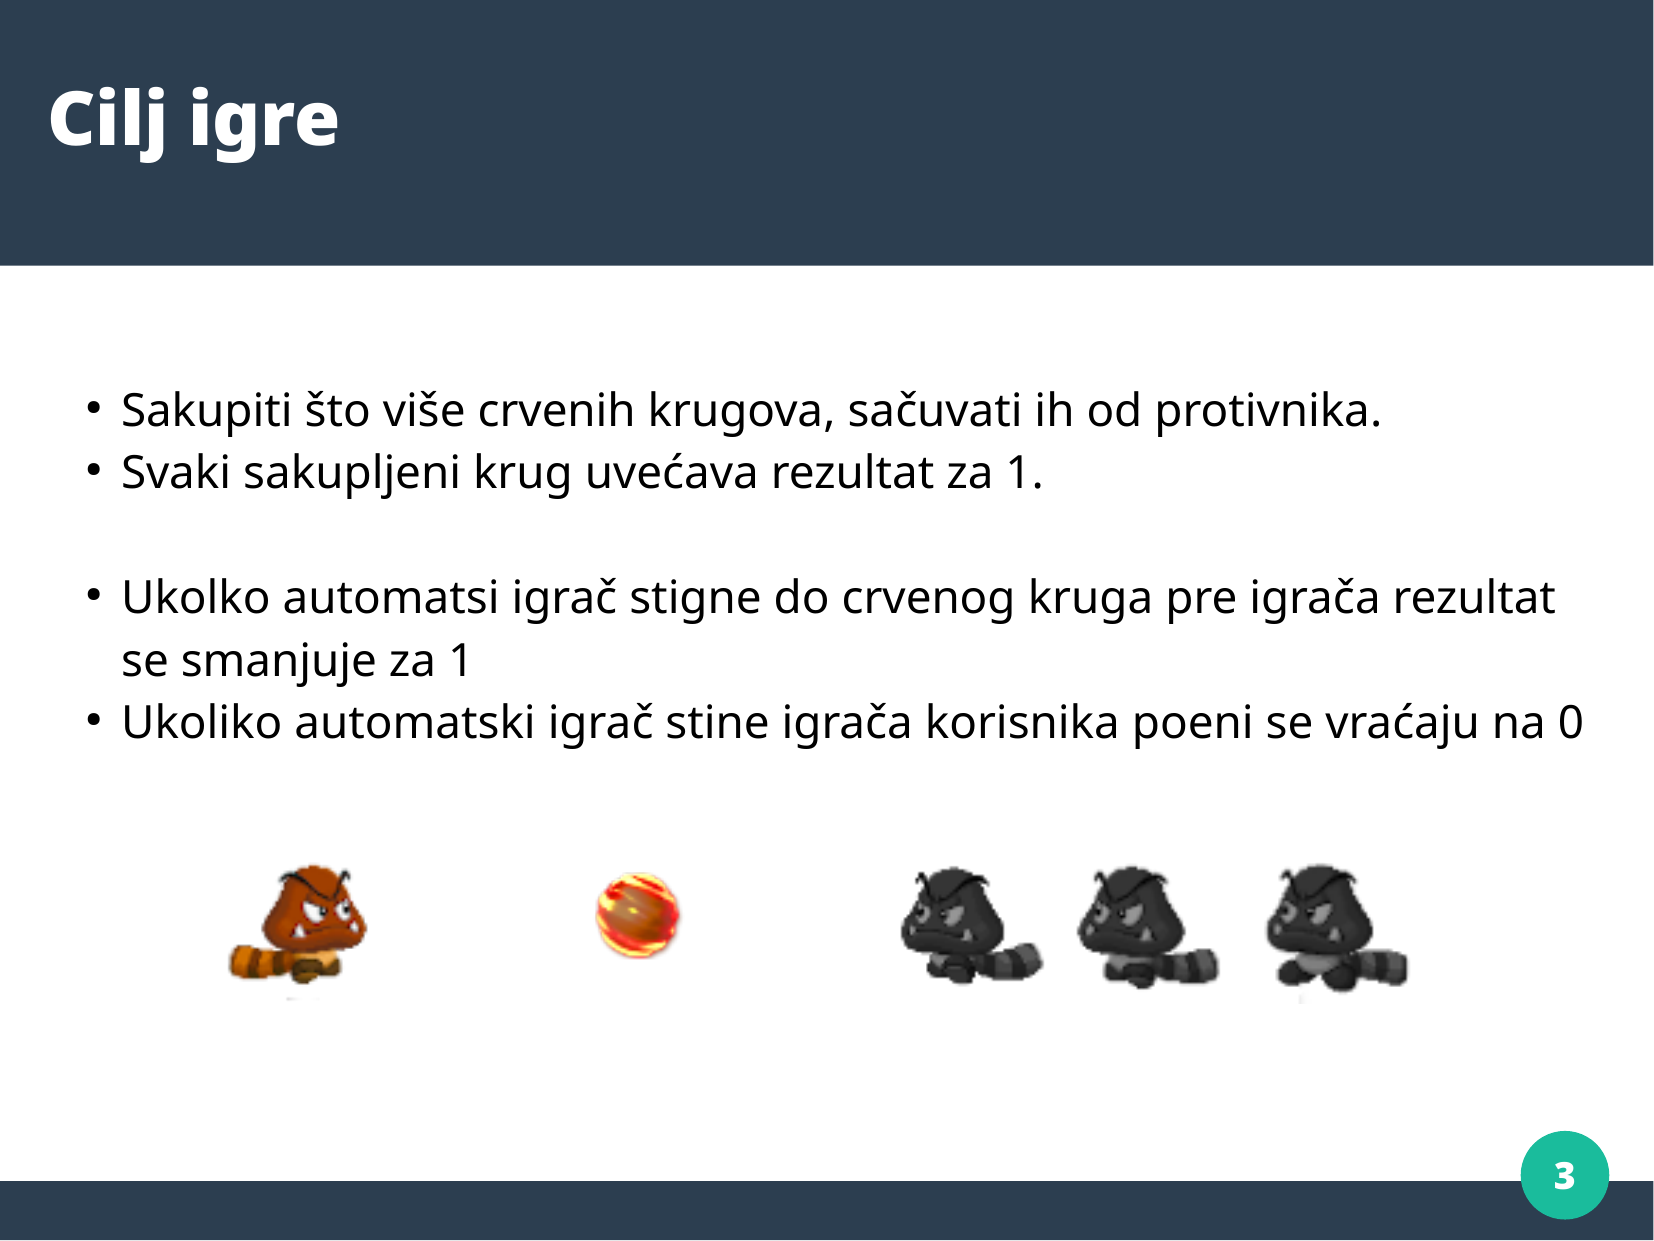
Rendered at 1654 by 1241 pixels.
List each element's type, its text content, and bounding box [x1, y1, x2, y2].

picture [578, 855, 723, 1016]
picture [874, 862, 1453, 1004]
picture [224, 850, 398, 1004]
title Cilj igre [47, 37, 1583, 195]
text_box Sakupiti što više crvenih krugova, sačuvati ih od protivnika. Svaki sakupljeni krug uvećava rezultat za 1. Ukolko automatsi igrač stigne do crvenog kruga pre igrača rezultat se smanjuje za 1 Ukoliko automatski igrač stine igrača korisnika poeni se vraćaju na 0 [70, 307, 1619, 1075]
